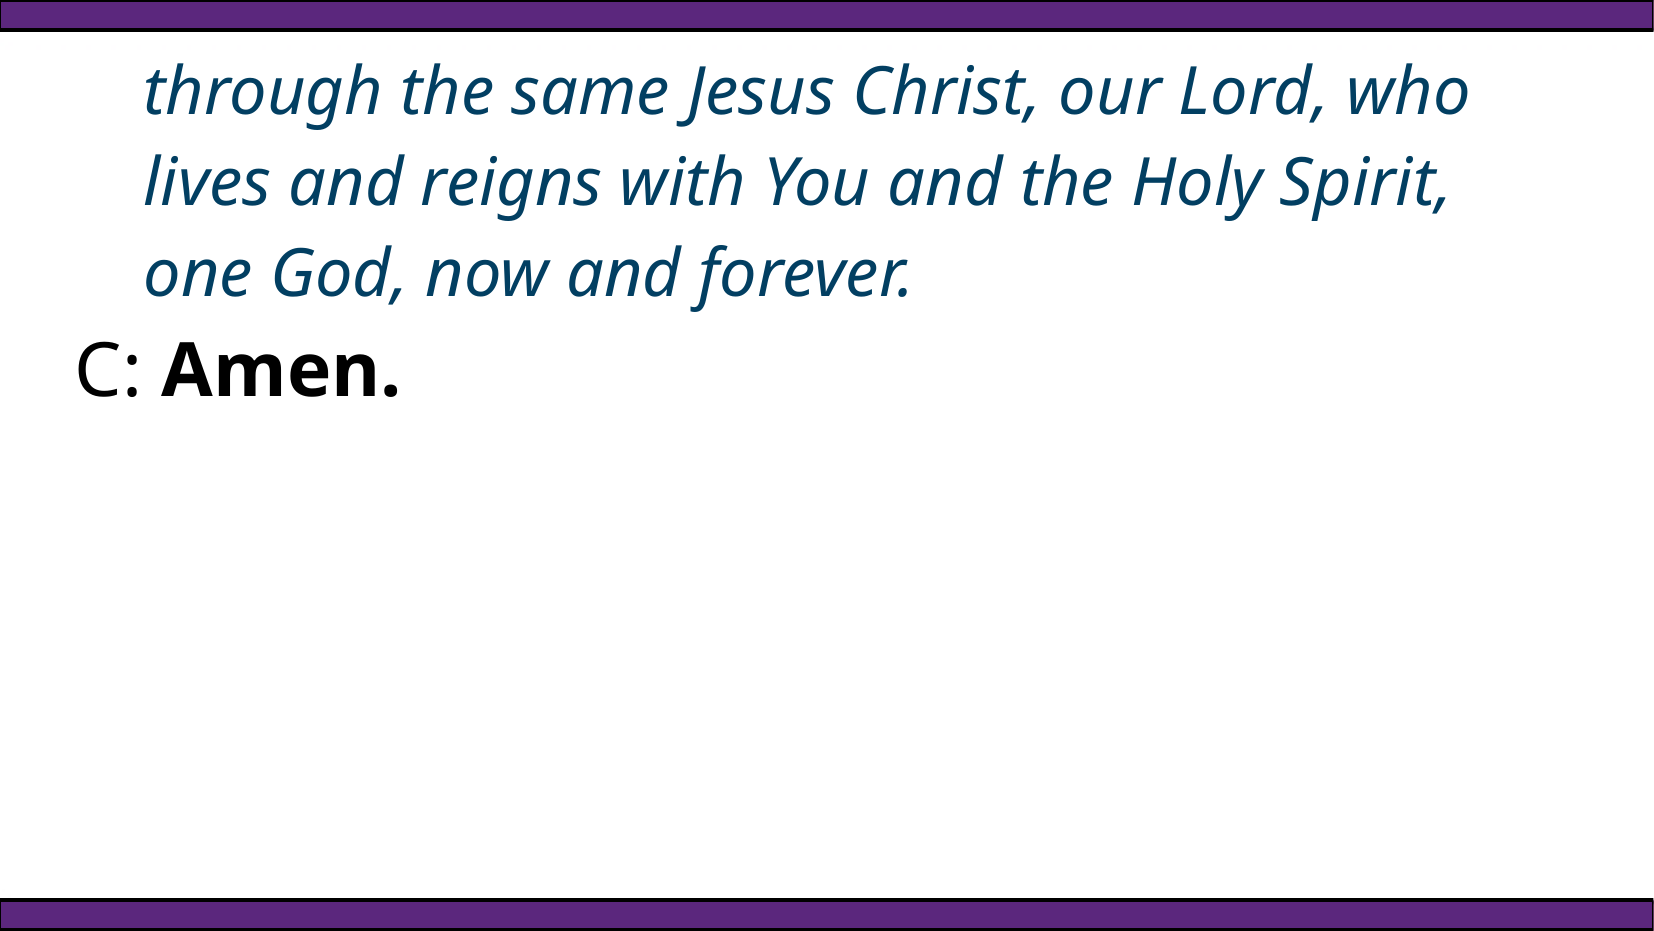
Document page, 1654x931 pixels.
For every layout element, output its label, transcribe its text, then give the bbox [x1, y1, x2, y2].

text_box [0, 0, 1654, 31]
picture [0, 31, 1654, 900]
text_box through the same Jesus Christ, our Lord, who lives and reigns with You and the Holy Spirit, one God, now and forever. C: Amen. [60, 36, 1591, 418]
text_box [0, 900, 1654, 931]
